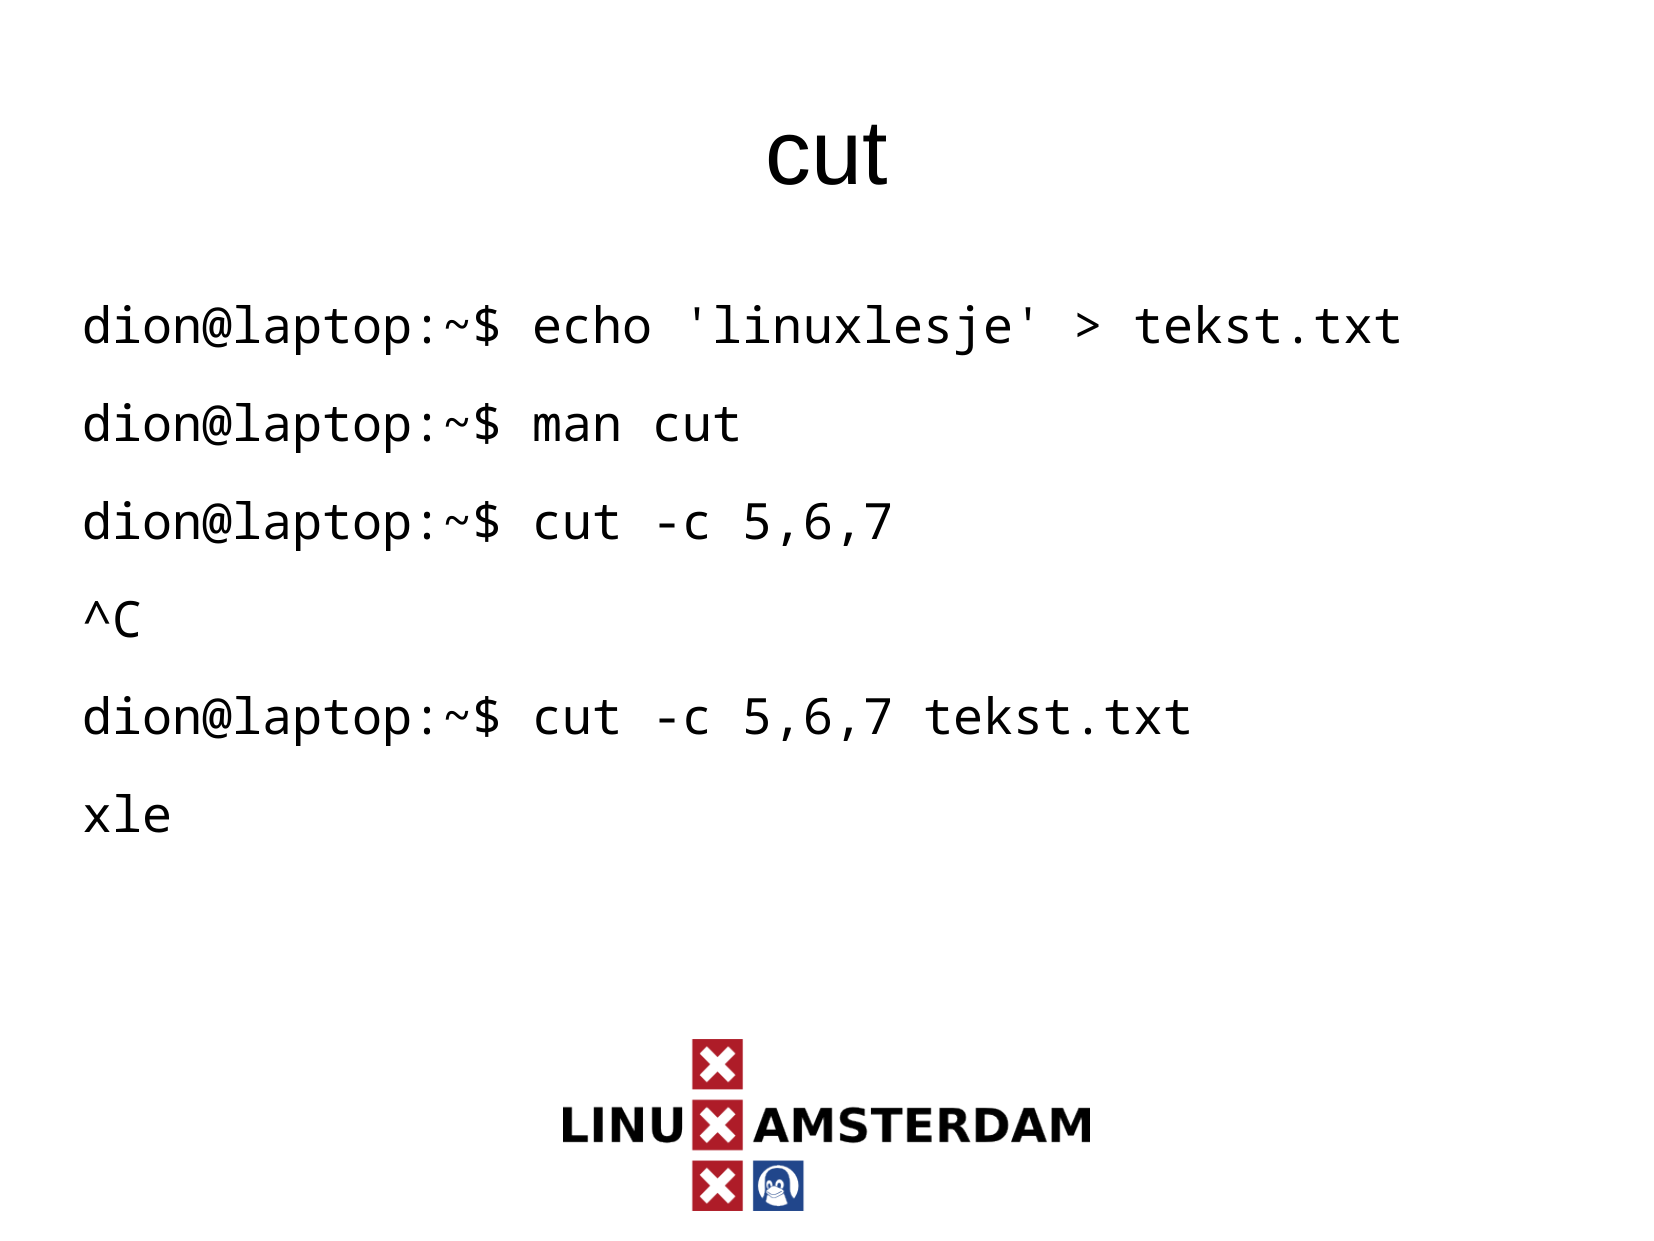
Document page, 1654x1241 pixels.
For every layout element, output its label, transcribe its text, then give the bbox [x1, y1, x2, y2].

list dion@laptop:~$ echo 'linuxlesje' > tekst.txt dion@laptop:~$ man cut dion@laptop:~$ cut -c 5,6,7 ^C dion@laptop:~$ cut -c 5,6,7 tekst.txt xle [82, 290, 1571, 1010]
title cut [82, 49, 1571, 257]
picture [563, 1039, 1090, 1211]
